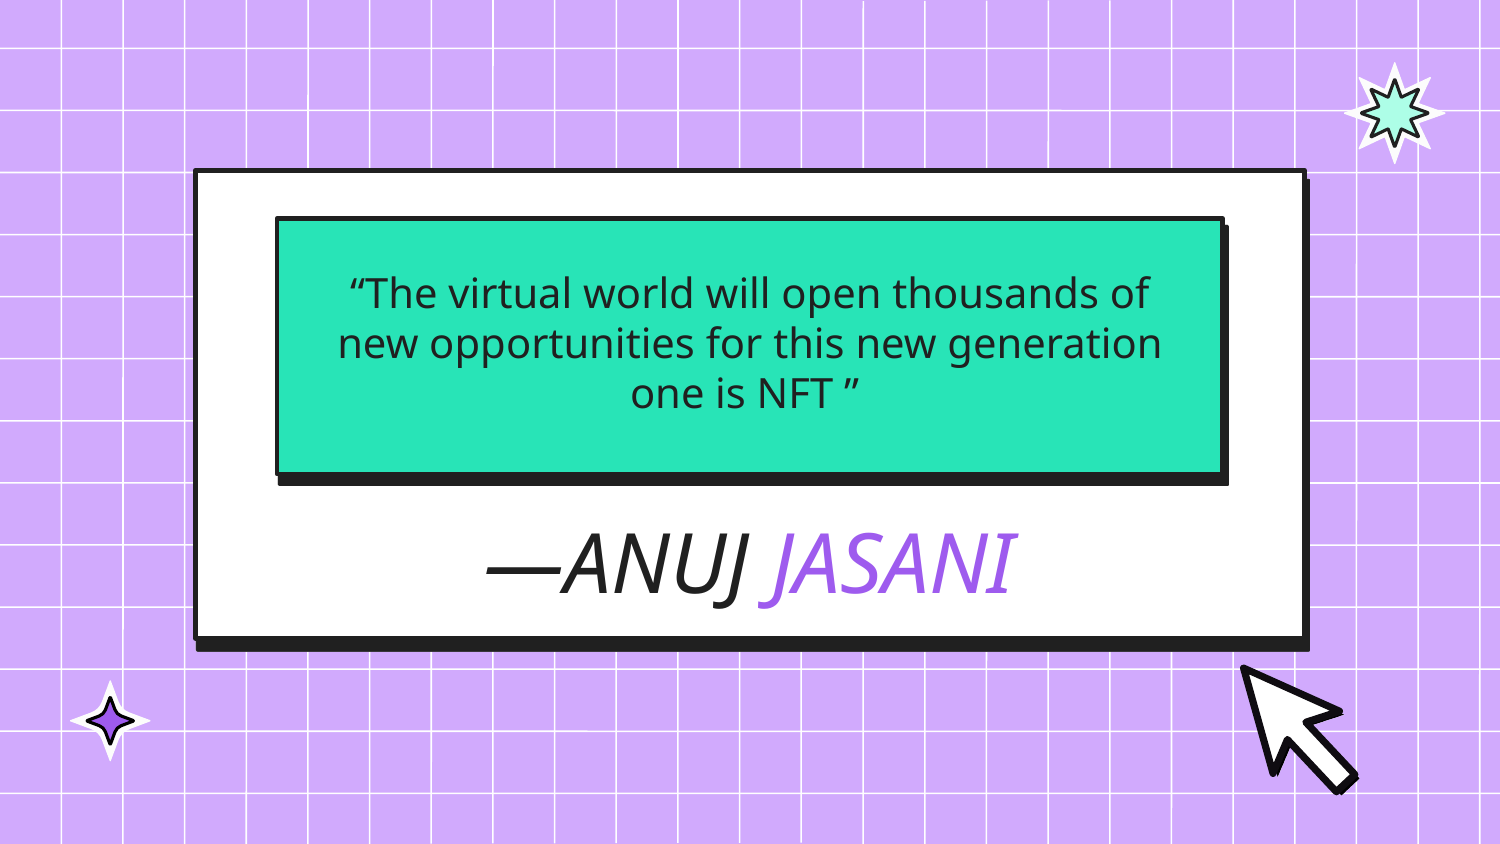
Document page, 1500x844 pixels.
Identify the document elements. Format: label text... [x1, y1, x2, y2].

text_box [1240, 664, 1359, 796]
title —ANUJ JASANI [252, 494, 1248, 604]
text_box [1344, 62, 1446, 165]
subtitle “The virtual world will open thousands of new opportunities for this new generation one is NFT ” [295, 251, 1205, 446]
text_box [70, 680, 151, 762]
